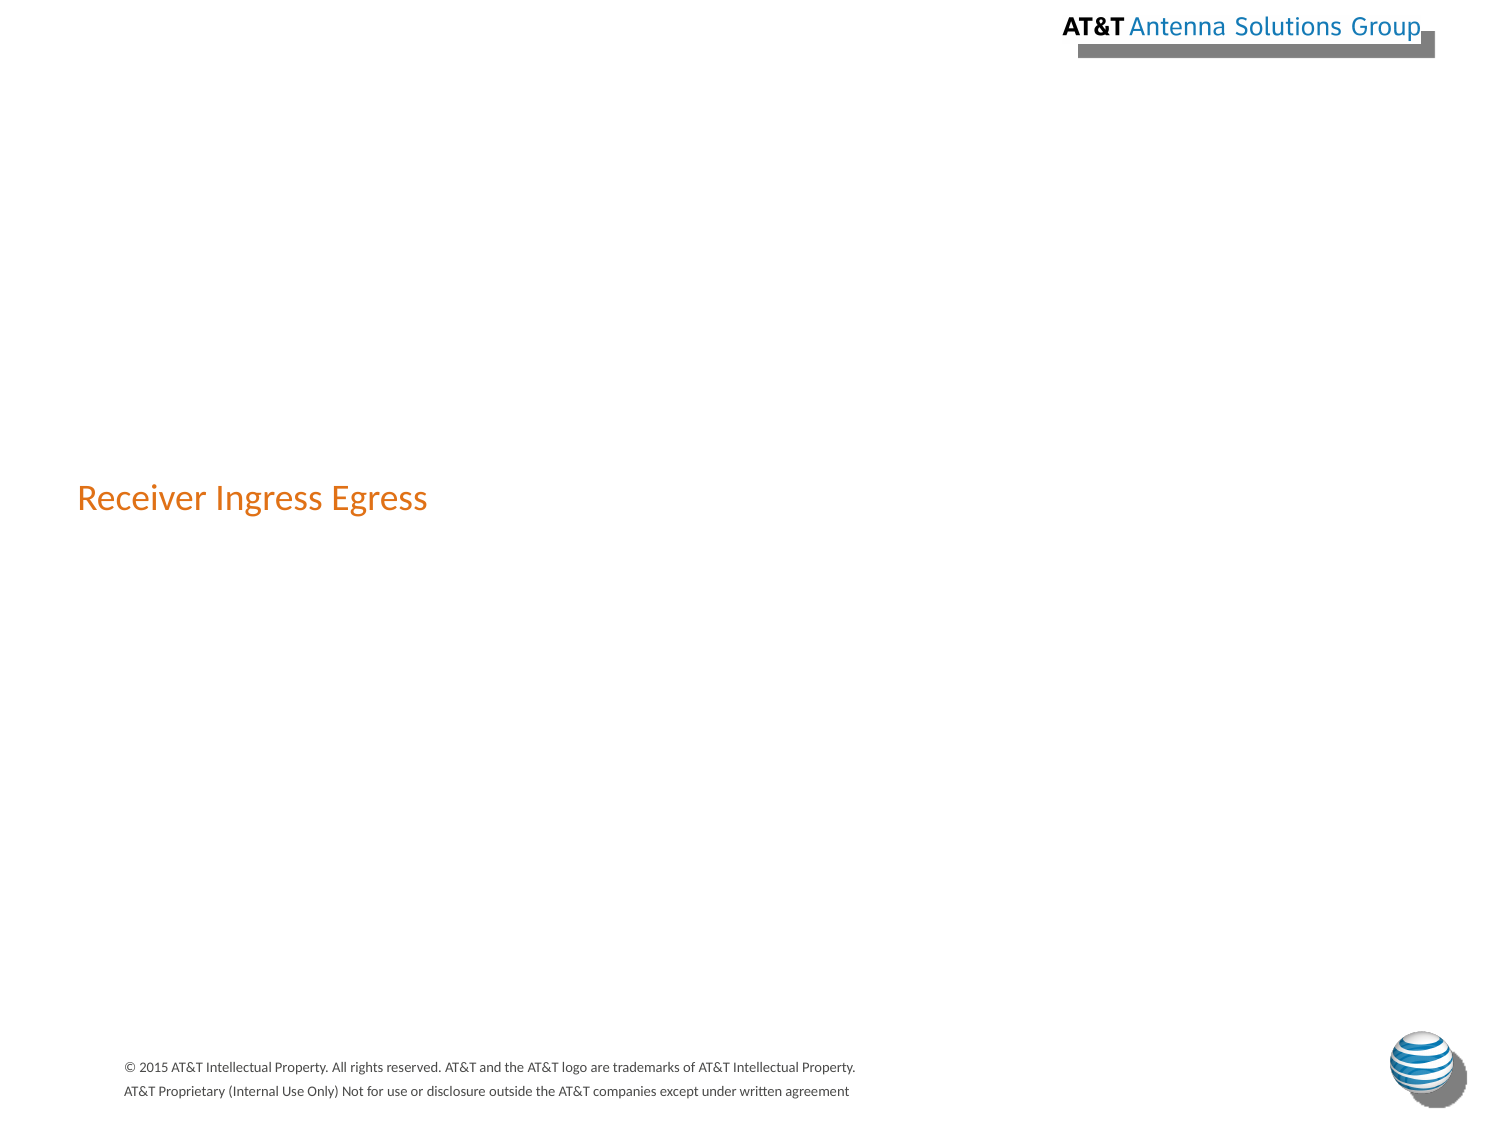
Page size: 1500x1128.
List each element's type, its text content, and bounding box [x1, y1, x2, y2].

text_box Receiver Ingress Egress [62, 468, 1500, 1128]
picture [1062, 15, 1421, 44]
